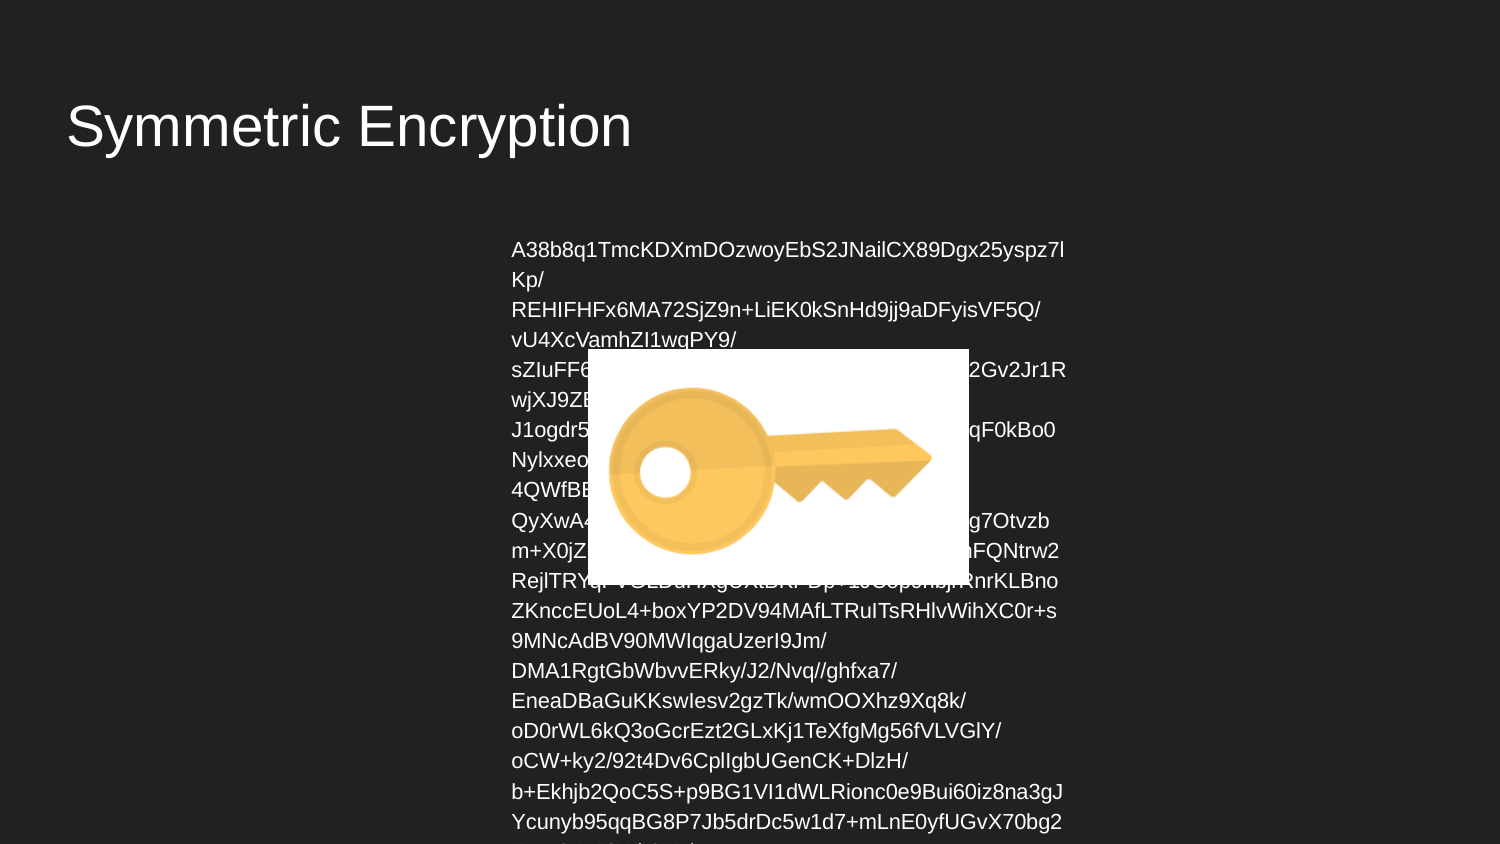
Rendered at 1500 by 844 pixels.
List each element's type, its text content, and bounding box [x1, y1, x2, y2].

text_box A38b8q1TmcKDXmDOzwoyEbS2JNailCX89Dgx25yspz7lKp/REHIFHFx6MA72SjZ9n+LiEK0kSnHd9jj9aDFyisVF5Q/vU4XcVamhZI1wqPY9/sZIuFF6a51N4QRRZ9jL54YUruLN4GhmkabD12Gv2Jr1RwjXJ9ZB/J1ogdr5Jk8+InPllDJfWvrxs3QKLVQRBULnvRUqF0kBo0Nylxxeo9rZXyRQKxazu7vuh2H3kZBDRPlR/4QWfBEQC9yfeSeyP/QyXwA4VFApR+4wQatEdOIj0JHwhY406FQpiJg7Otvzbm+X0jZbSPLeZ+DBHYmtLx4EfOeRVyjx4z62dnFQNtrw2RejlTRYqFVGLDuHXgUXtBKPDp+1JCop9nbjrRnrKLBnoZKnccEUoL4+boxYP2DV94MAfLTRuITsRHlvWihXC0r+s9MNcAdBV90MWIqgaUzerI9Jm/DMA1RgtGbWbvvERky/J2/Nvq//ghfxa7/EneaDBaGuKKswIesv2gzTk/wmOOXhz9Xq8k/oD0rWL6kQ3oGcrEzt2GLxKj1TeXfgMg56fVLVGlY/oCW+ky2/92t4Dv6CplIgbUGenCK+DlzH/b+Ekhjb2QoC5S+p9BG1VI1dWLRionc0e9Bui60iz8na3gJYcunyb95qqBG8P7Jb5drDc5w1d7+mLnE0yfUGvX70bg2Et+sC4vJ9Wk65B/UdLy2nhyhqdqhHWy4qjt4VggpsbLliQStQJ7UCQssOU0iZBtdk1wFOVyatCUQw [450, 216, 1107, 803]
picture [588, 349, 969, 585]
title Symmetric Encryption [51, 72, 1449, 167]
